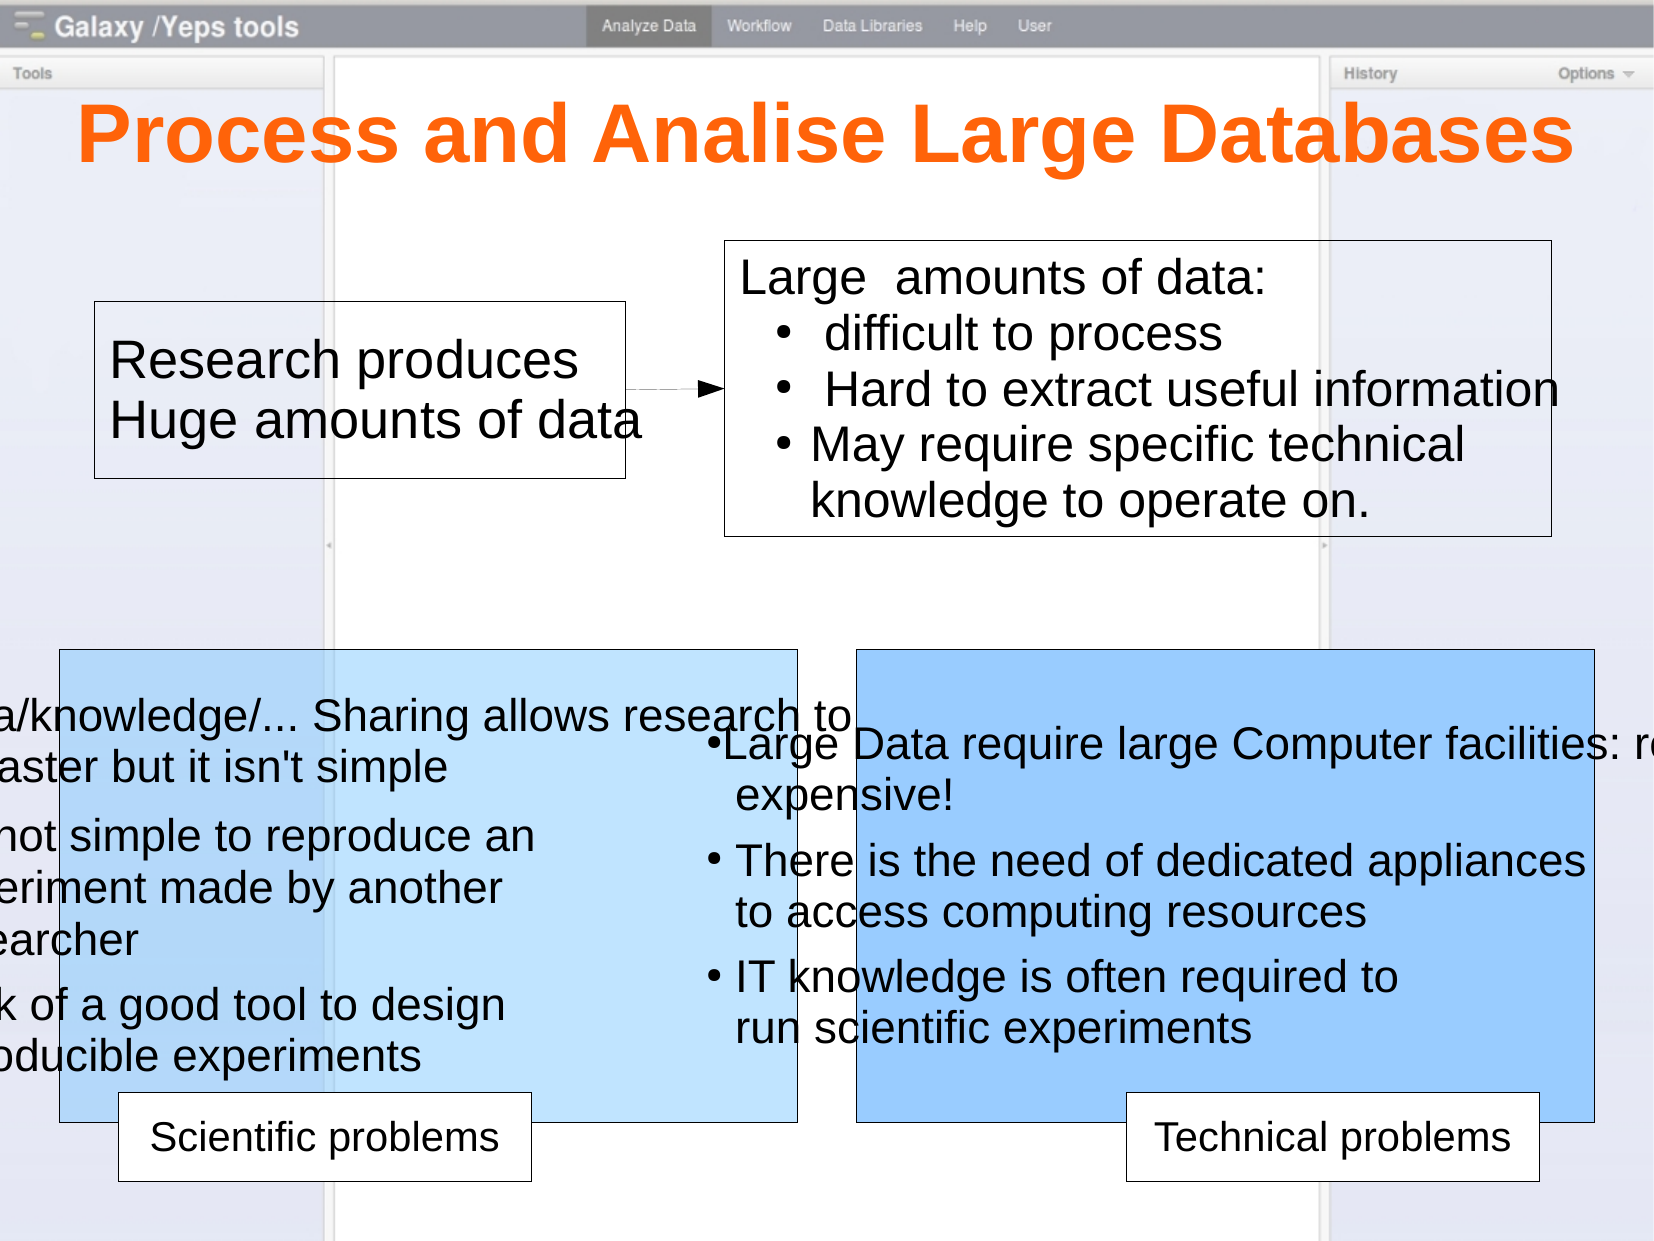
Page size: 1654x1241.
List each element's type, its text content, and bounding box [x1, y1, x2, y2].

title Process and Analise Large Databases [0, 75, 1654, 194]
picture [2, 770, 14, 779]
text_box Large amounts of data: difficult to process Hard to extract useful information May require specific technical knowledge to operate on. [724, 240, 1552, 537]
picture [0, 1049, 7, 1068]
text_box Technical problems [1126, 1092, 1540, 1182]
text_box Research produces Huge amounts of data [94, 301, 626, 479]
text_box Data/knowledge/... Sharing allows research to grow up faster but it isn't simple It's not simple to reproduce an experiment made by another researcher Lack of a good tool to design reproducible experiments [59, 649, 798, 1123]
text_box Scientific problems [118, 1092, 532, 1182]
picture [0, 194, 1654, 1241]
picture [0, 760, 14, 769]
text_box Large Data require large Computer facilities: really expensive! There is the need of dedicated appliances to access computing resources IT knowledge is often required to run scientific experiments [856, 649, 1595, 1123]
picture [0, 0, 1654, 75]
